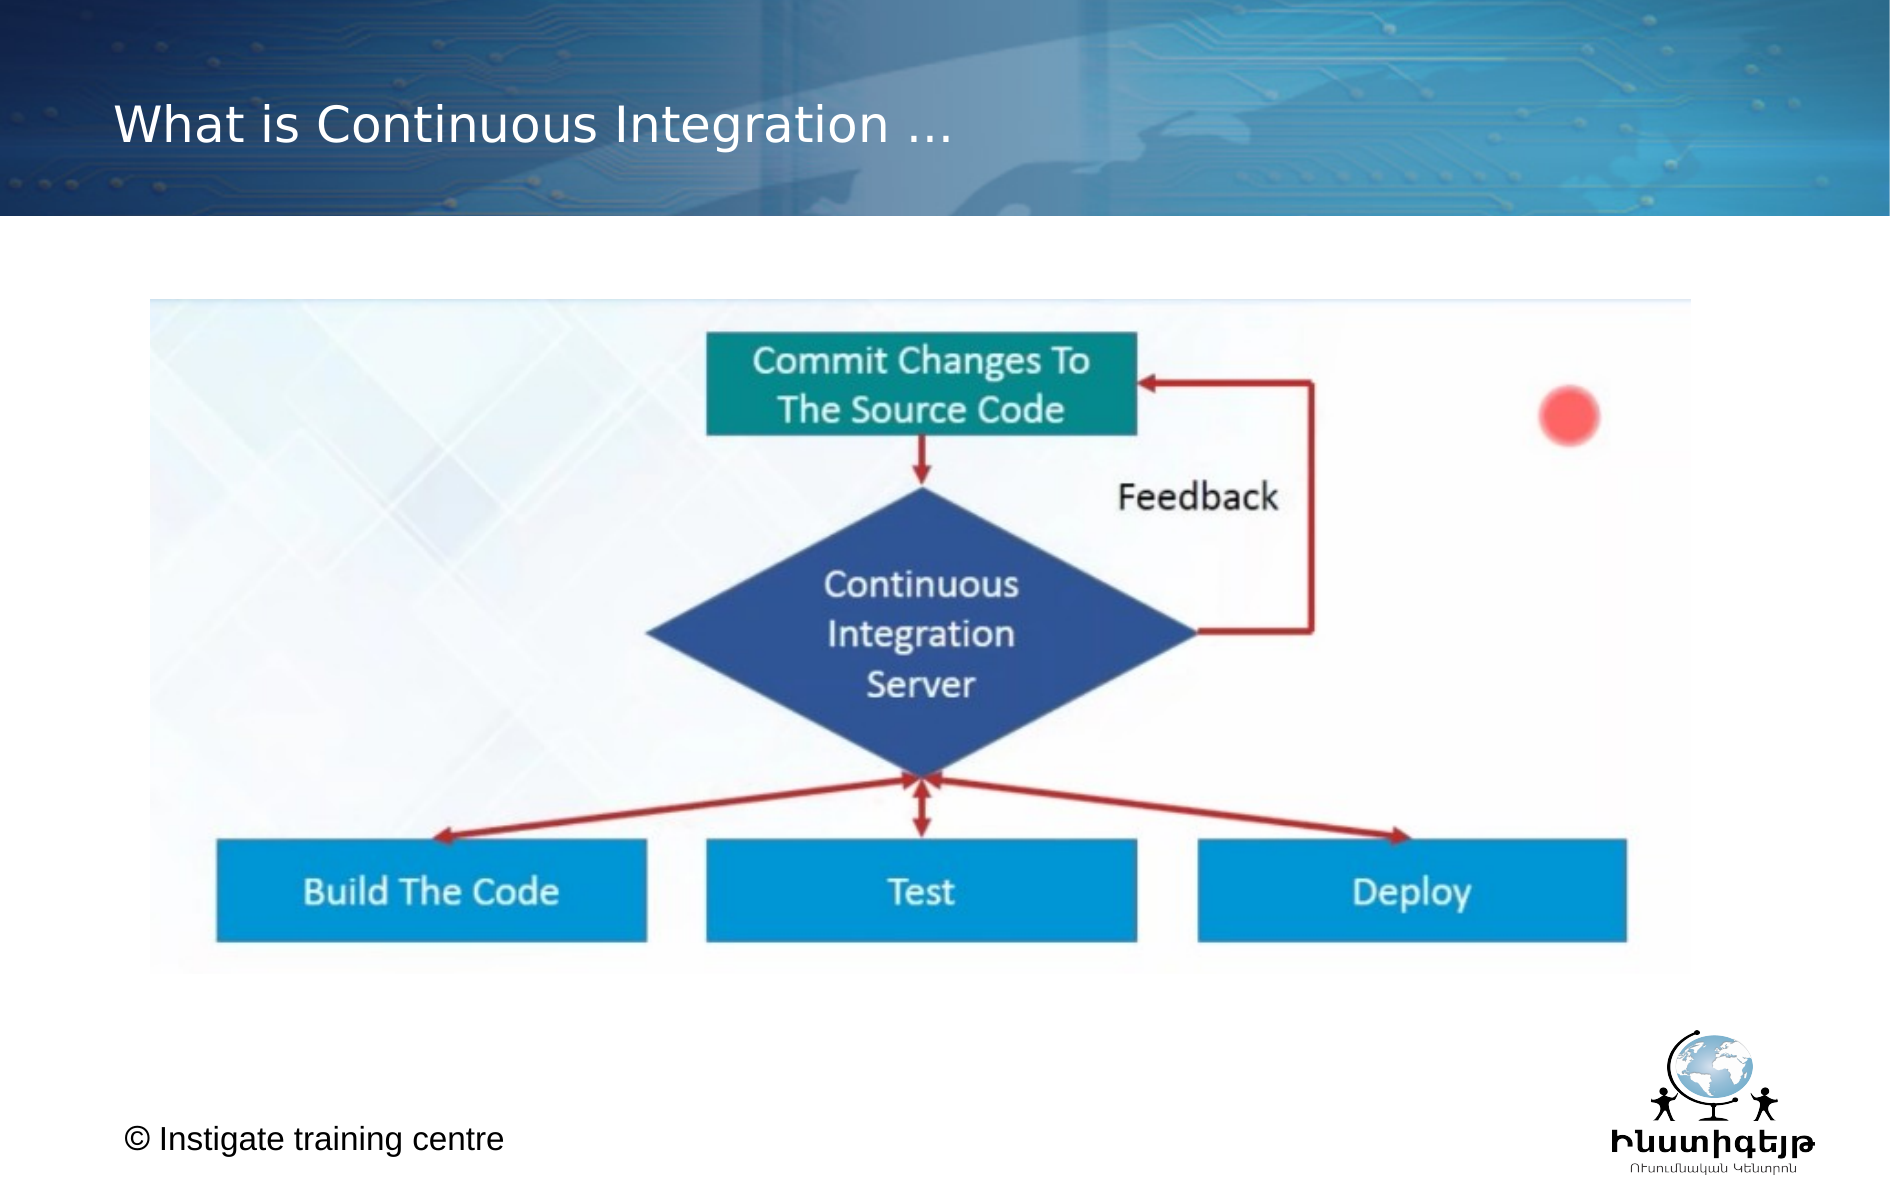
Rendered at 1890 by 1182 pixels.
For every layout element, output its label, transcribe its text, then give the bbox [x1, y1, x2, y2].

picture [0, 0, 1890, 216]
picture [1612, 1030, 1815, 1175]
picture [150, 299, 1691, 974]
title What is Continuous Integration ... [94, 47, 1793, 51]
